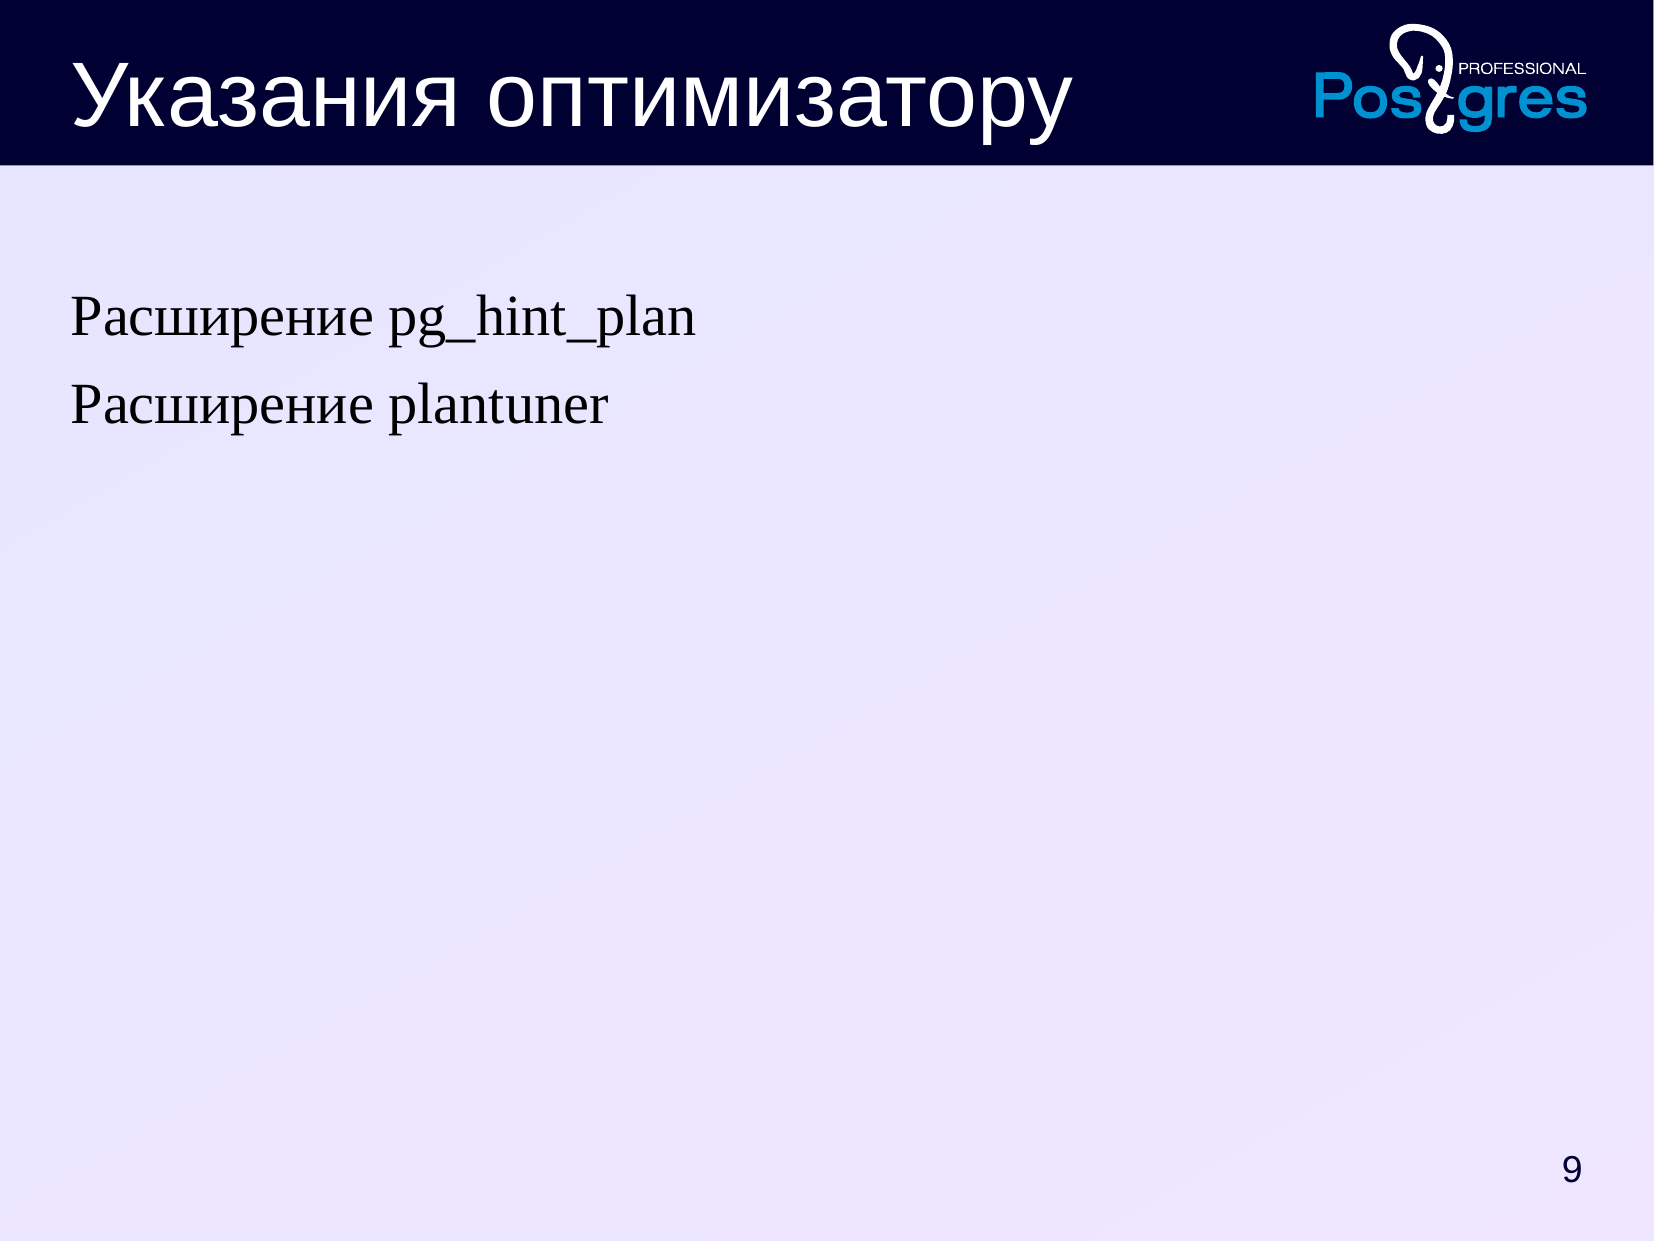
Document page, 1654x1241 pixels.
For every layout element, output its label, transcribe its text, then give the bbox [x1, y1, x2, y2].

list Расширение pg_hint_plan Расширение plantuner [70, 283, 1583, 1134]
title Указания оптимизатору [70, 43, 1241, 147]
